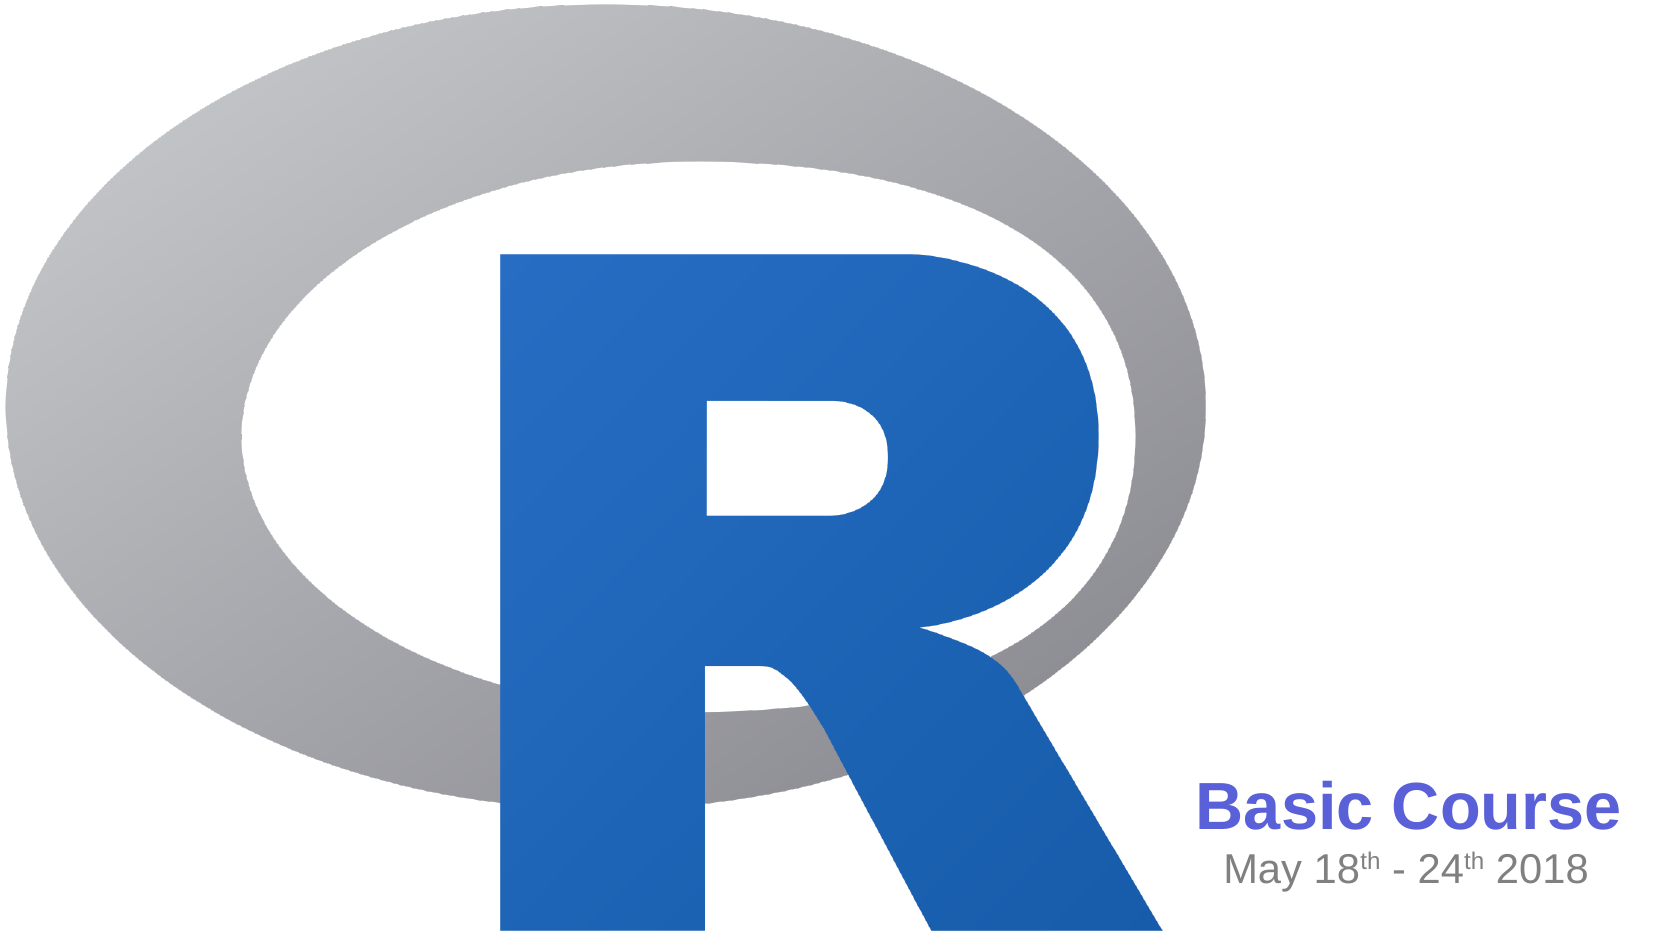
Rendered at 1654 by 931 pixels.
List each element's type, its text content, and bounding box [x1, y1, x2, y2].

text_box Basic Course [1181, 761, 1654, 851]
picture [4, 0, 1209, 931]
text_box May 18th - 24th 2018 [1208, 851, 1616, 902]
